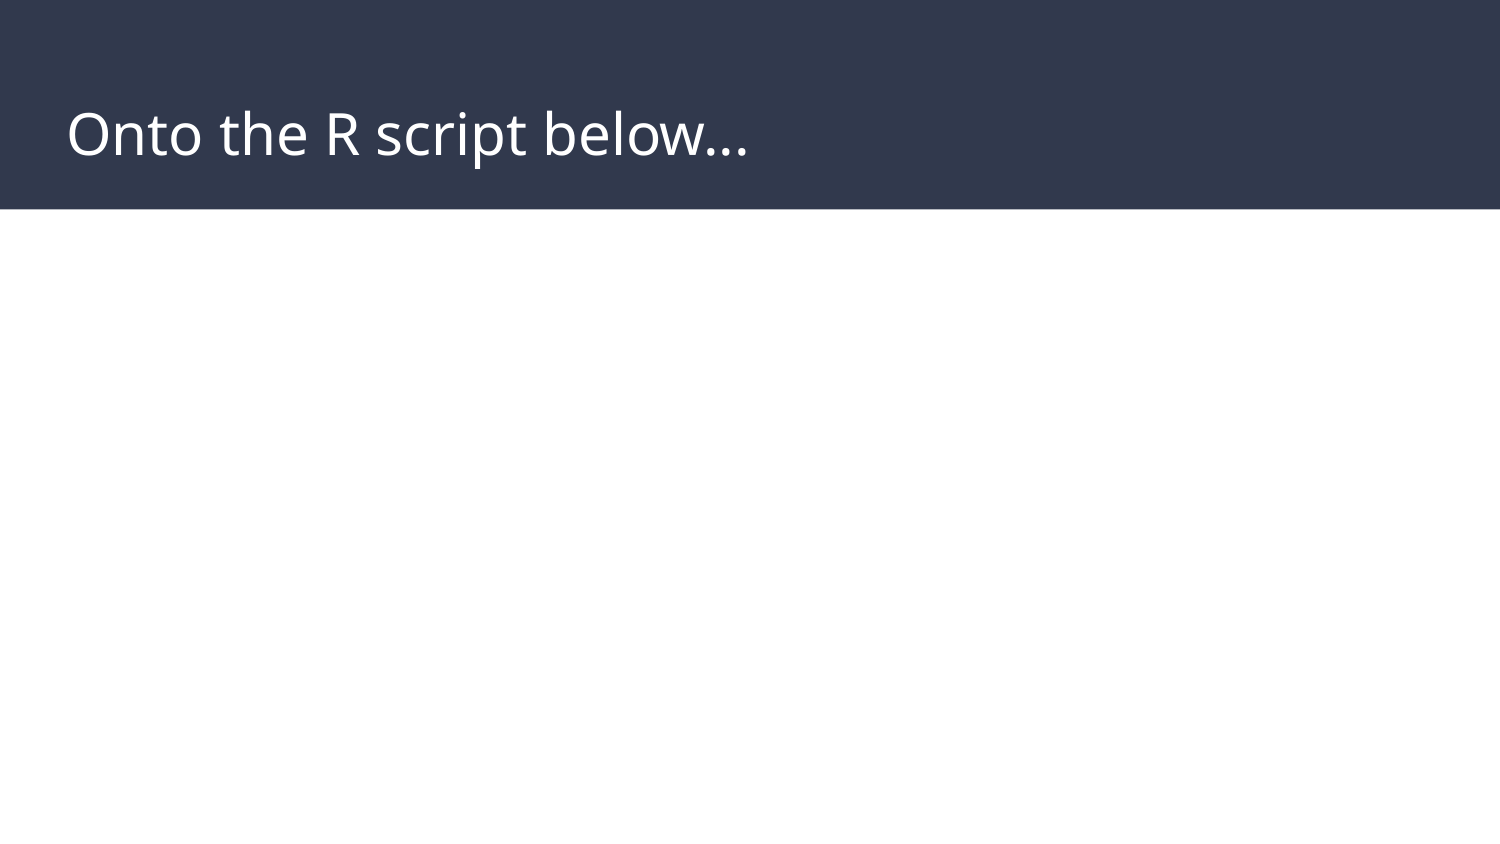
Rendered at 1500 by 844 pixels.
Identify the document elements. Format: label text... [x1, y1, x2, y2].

title Onto the R script below... [51, 82, 1449, 185]
